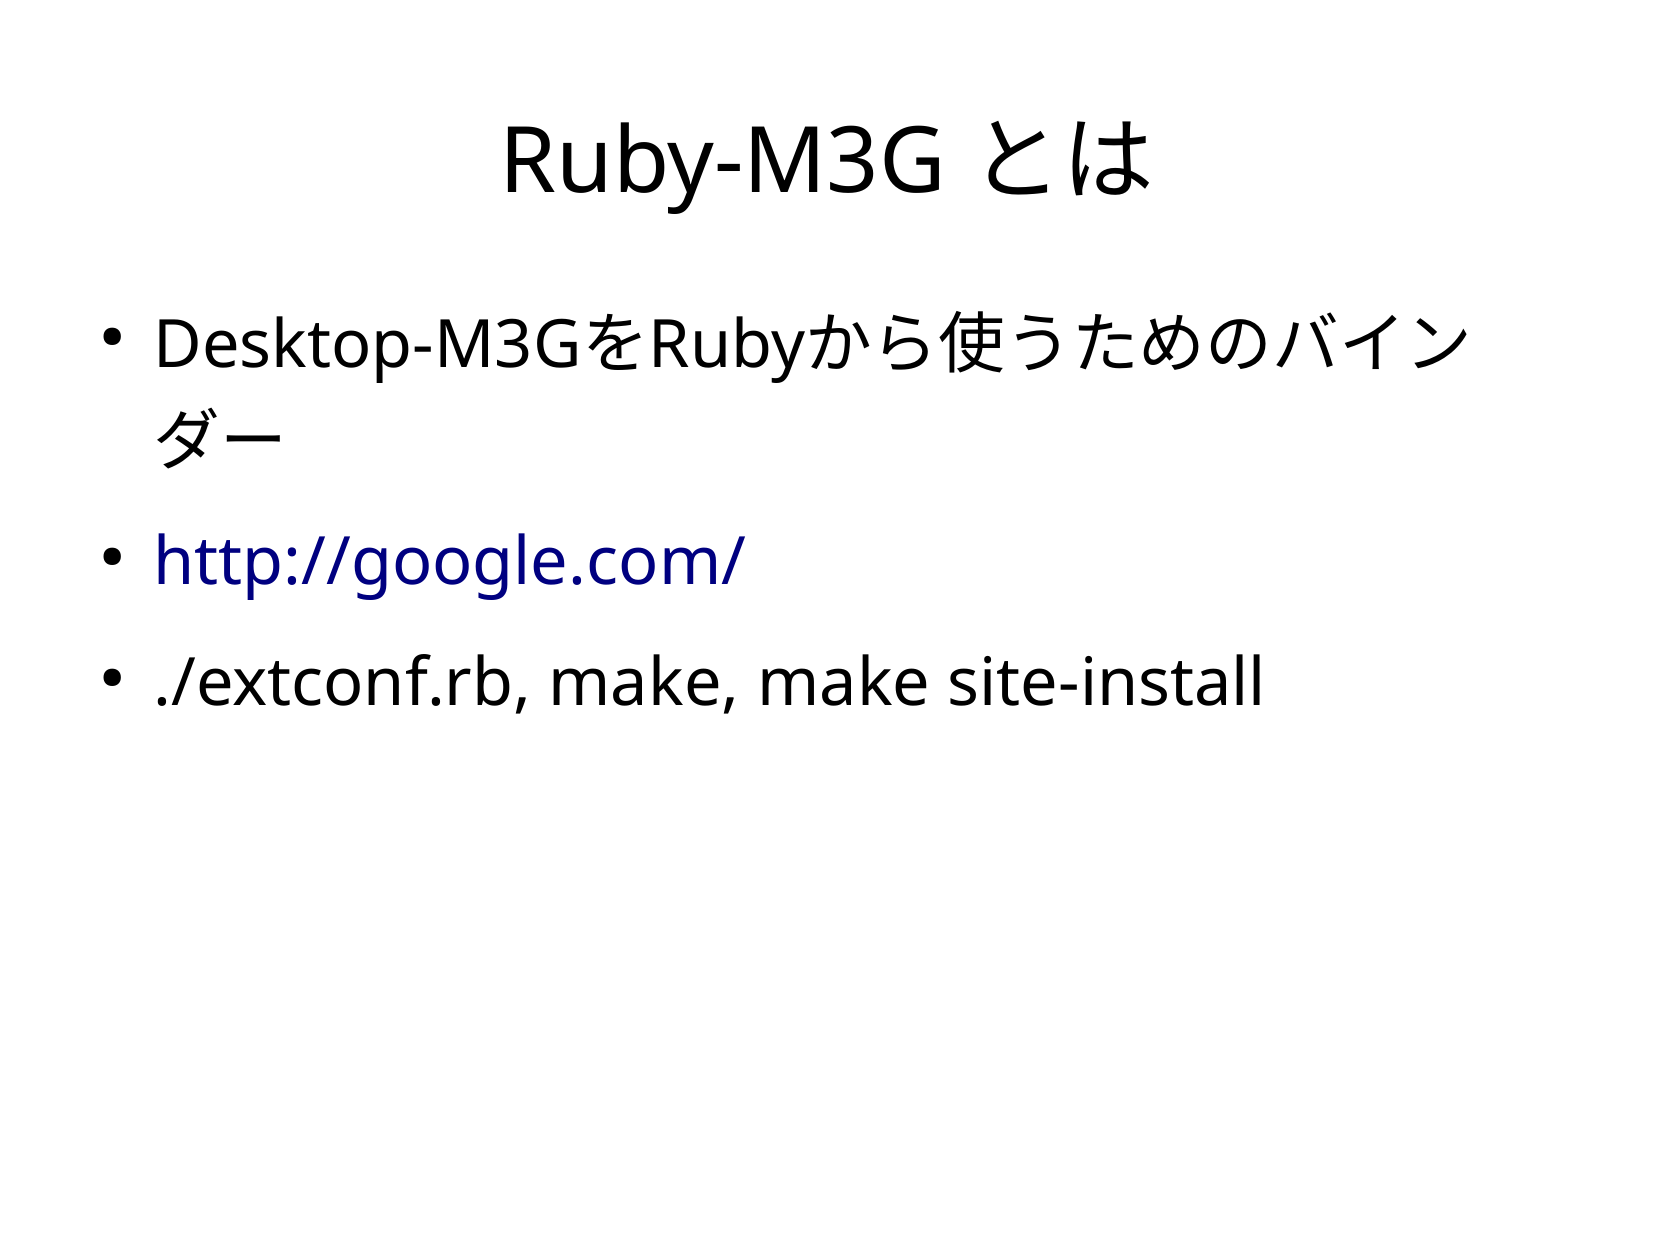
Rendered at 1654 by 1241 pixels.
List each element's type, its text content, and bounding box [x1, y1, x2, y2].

list Desktop-M3GをRubyから使うためのバインダー http://google.com/ ./extconf.rb, make, make site-install [82, 290, 1571, 1109]
title Ruby-M3G とは [82, 56, 1571, 250]
